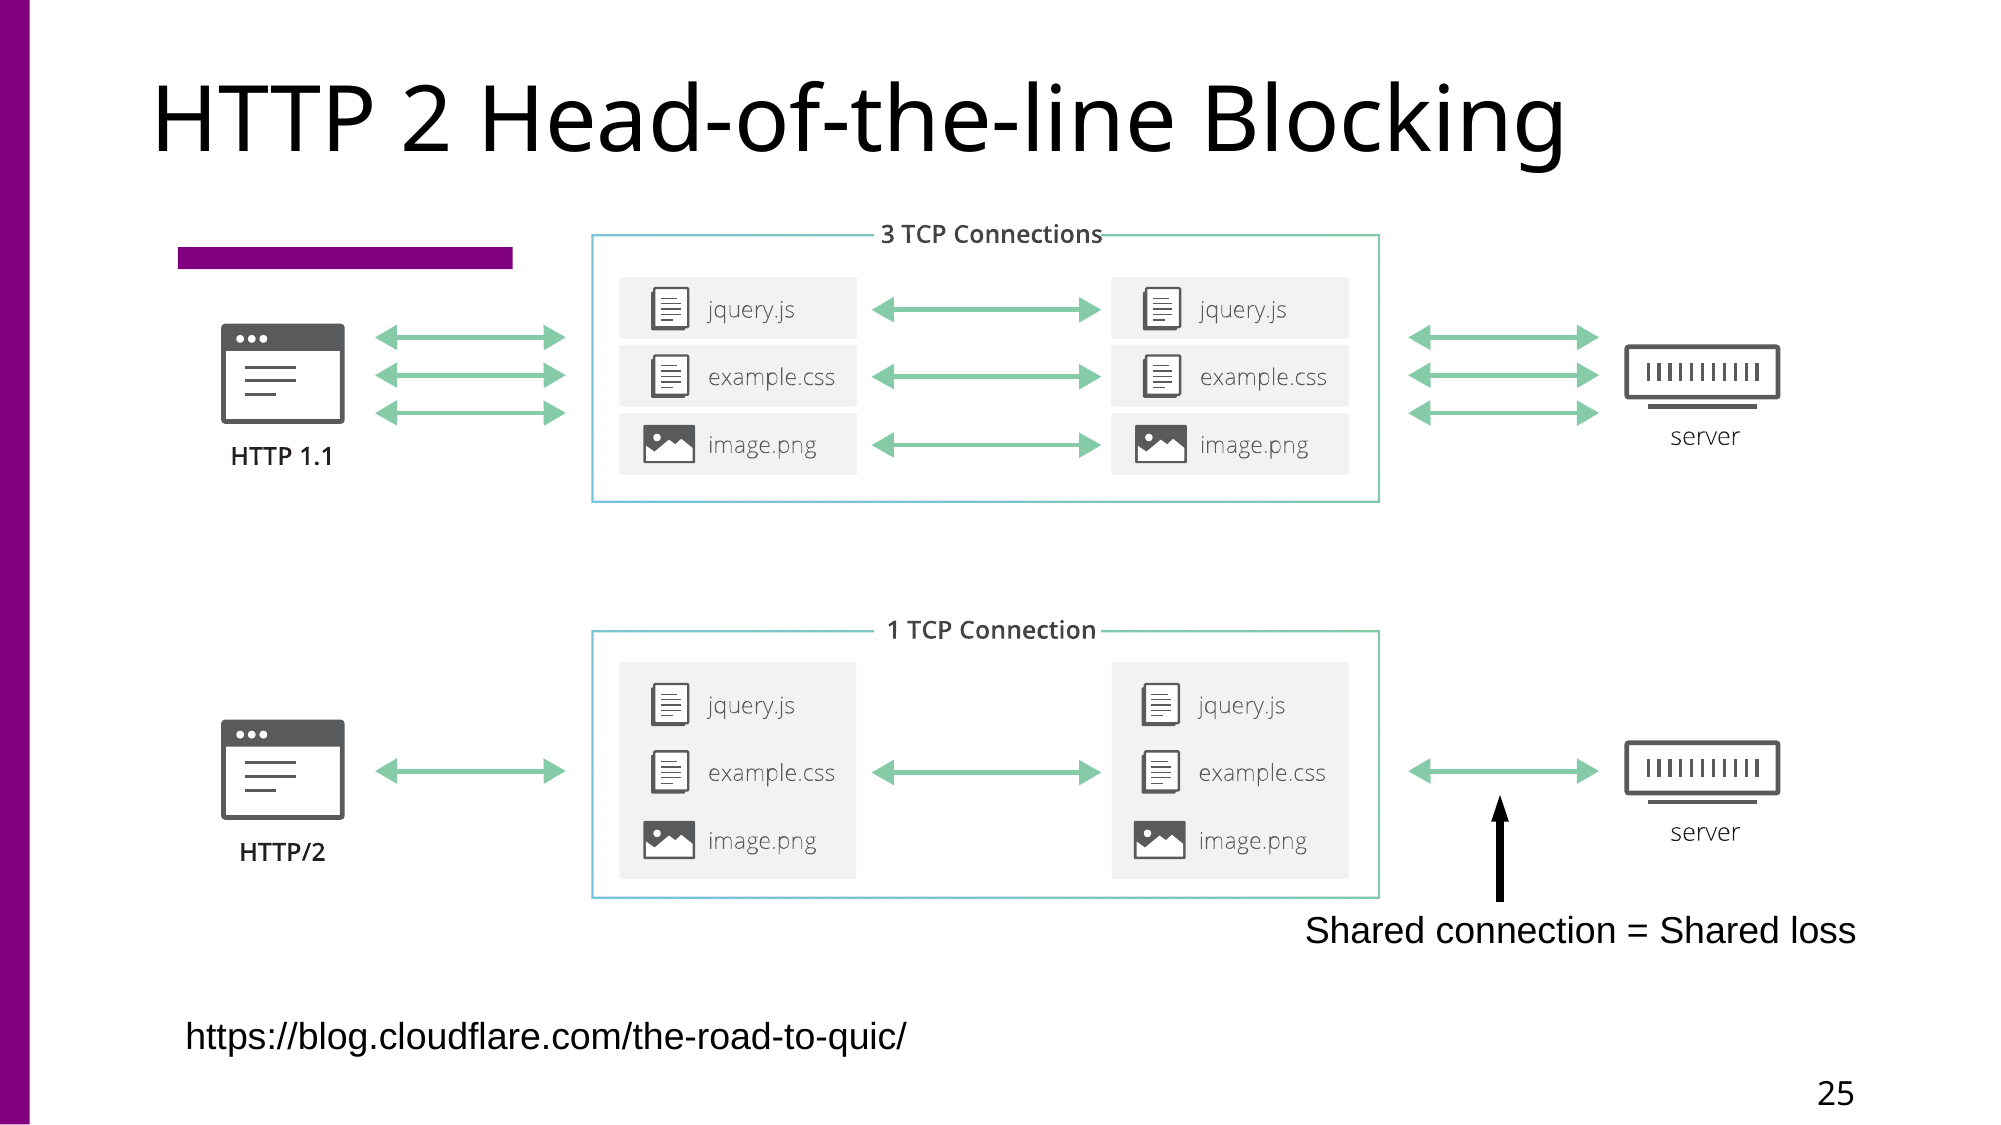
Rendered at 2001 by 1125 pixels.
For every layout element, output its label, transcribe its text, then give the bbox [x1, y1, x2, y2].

title HTTP 2 Head-of-the-line Blocking [99, 29, 1801, 201]
text_box https://blog.cloudflare.com/the-road-to-quic/ [170, 1008, 1591, 1066]
picture [218, 221, 1783, 903]
text_box Shared connection = Shared loss [1290, 902, 1966, 1044]
